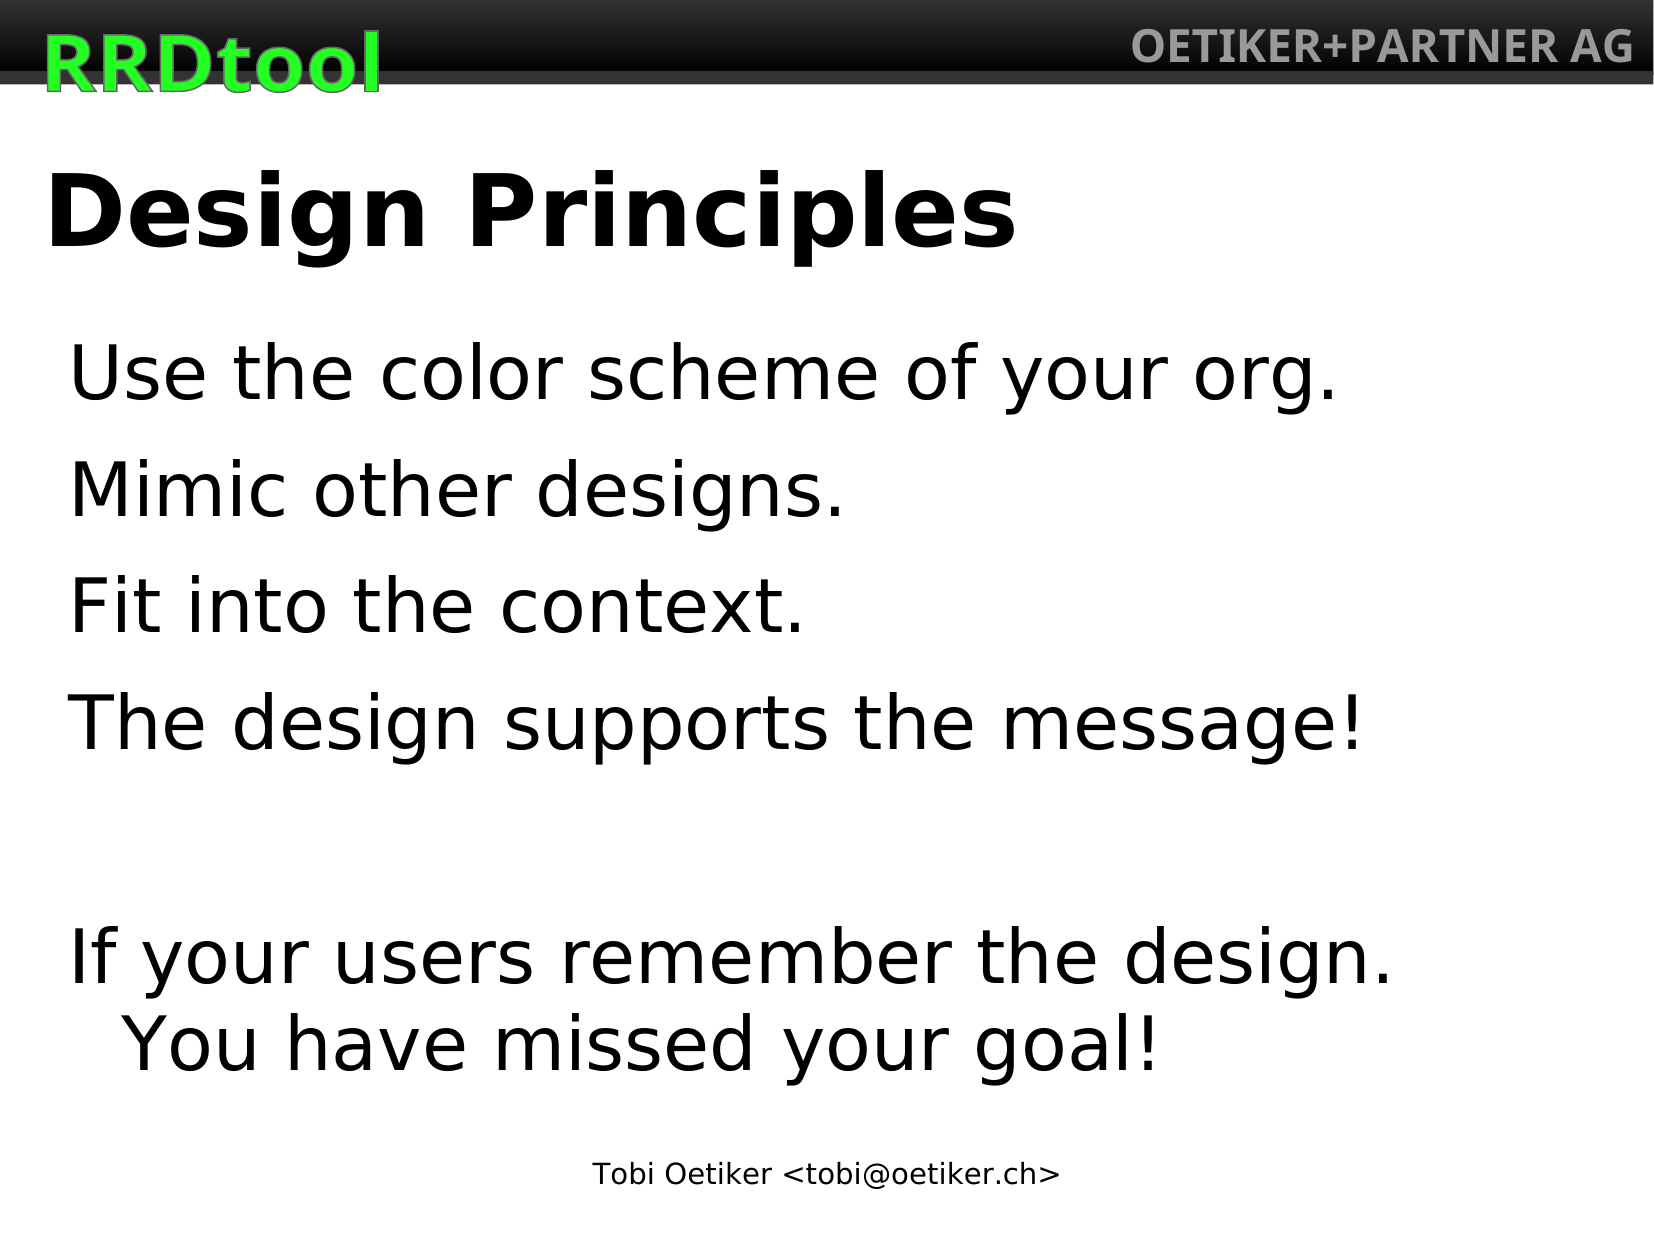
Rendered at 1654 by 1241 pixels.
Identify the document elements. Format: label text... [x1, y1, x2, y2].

list Use the color scheme of your org. Mimic other designs. Fit into the context. The design supports the message! If your users remember the design. You have missed your goal! [50, 329, 1571, 1089]
title Design Principles [43, 137, 1582, 287]
